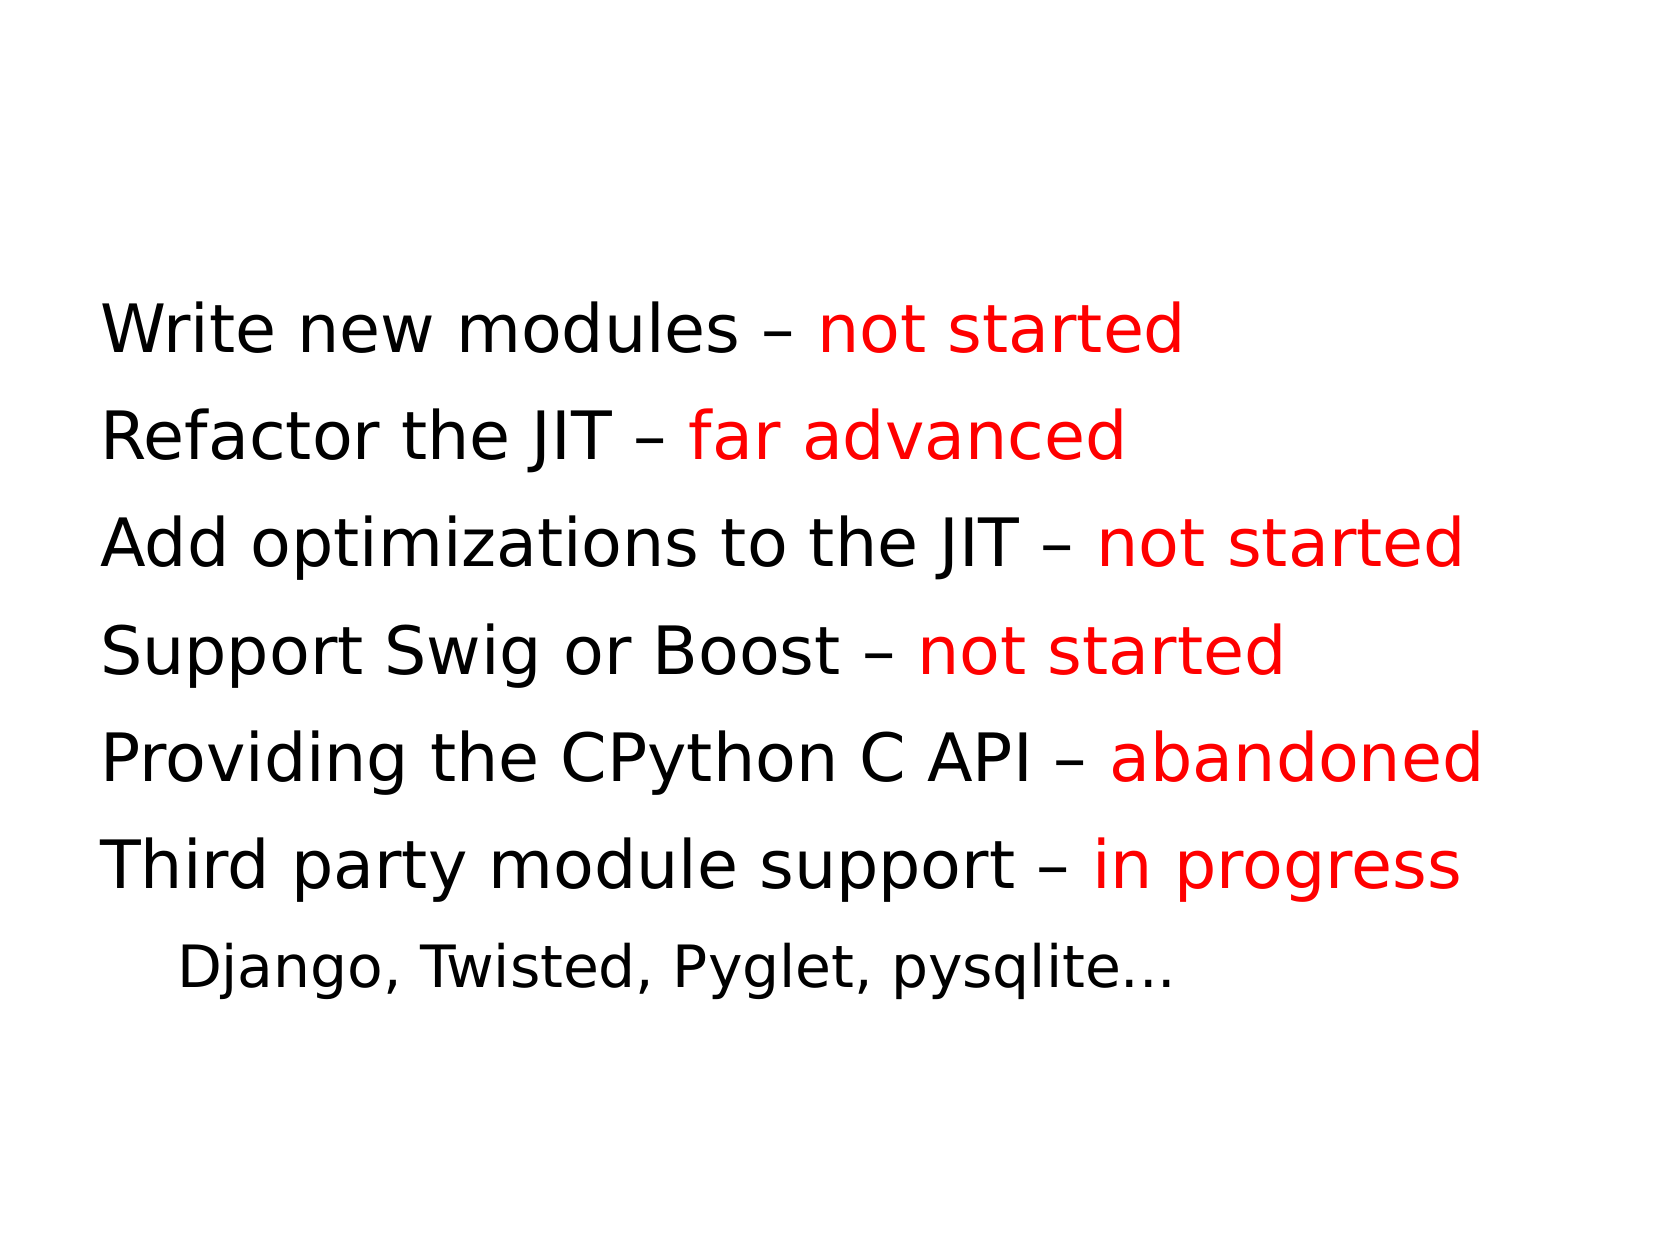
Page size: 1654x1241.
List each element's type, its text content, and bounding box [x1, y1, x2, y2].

list Write new modules – not started Refactor the JIT – far advanced Add optimizations to the JIT – not started Support Swig or Boost – not started Providing the CPython C API – abandoned Third party module support – in progress Django, Twisted, Pyglet, pysqlite... [82, 290, 1571, 1094]
